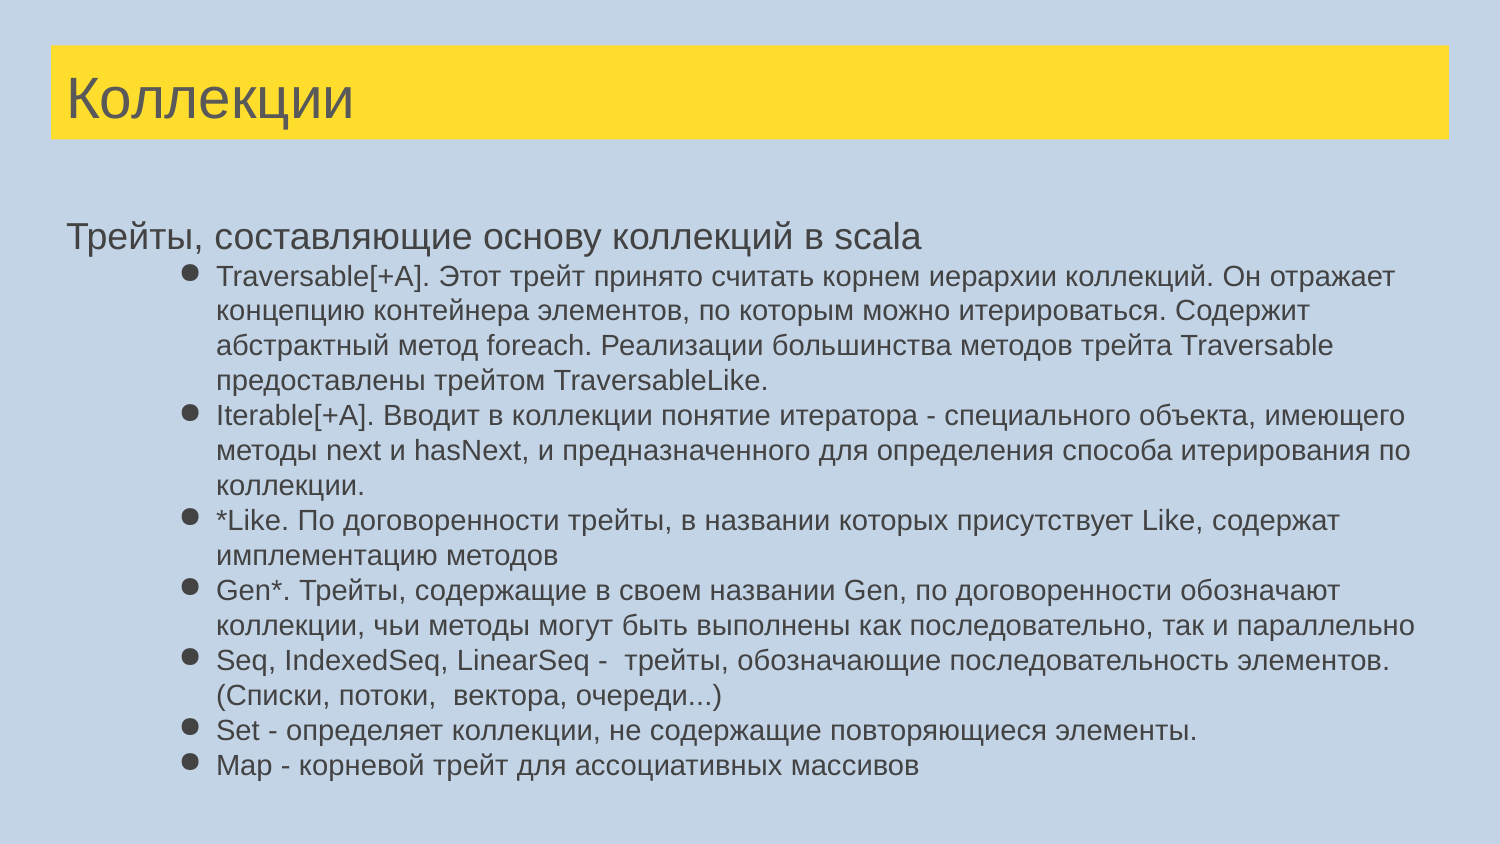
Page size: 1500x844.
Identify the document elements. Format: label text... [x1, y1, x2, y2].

text_box Трейты, составляющие основу коллекций в scala Traversable[+A]. Этот трейт принято считать корнем иерархии коллекций. Он отражает концепцию контейнера элементов, по которым можно итерироваться. Содержит абстрактный метод foreach. Реализации большинства методов трейта Traversable предоставлены трейтом TraversableLike. Iterable[+A]. Вводит в коллекции понятие итератора - специального объекта, имеющего методы next и hasNext, и предназначенного для определения способа итерирования по коллекции. *Like. По договоренности трейты, в названии которых присутствует Like, содержат имплементацию методов Gen*. Трейты, содержащие в своем названии Gen, по договоренности обозначают коллекции, чьи методы могут быть выполнены как последовательно, так и параллельно Seq, IndexedSeq, LinearSeq - трейты, обозначающие последовательность элементов. (Списки, потоки, вектора, очереди...) Set - определяет коллекции, не содержащие повторяющиеся элементы. Map - корневой трейт для ассоциативных массивов [51, 196, 1449, 800]
title Коллекции [51, 45, 1449, 140]
